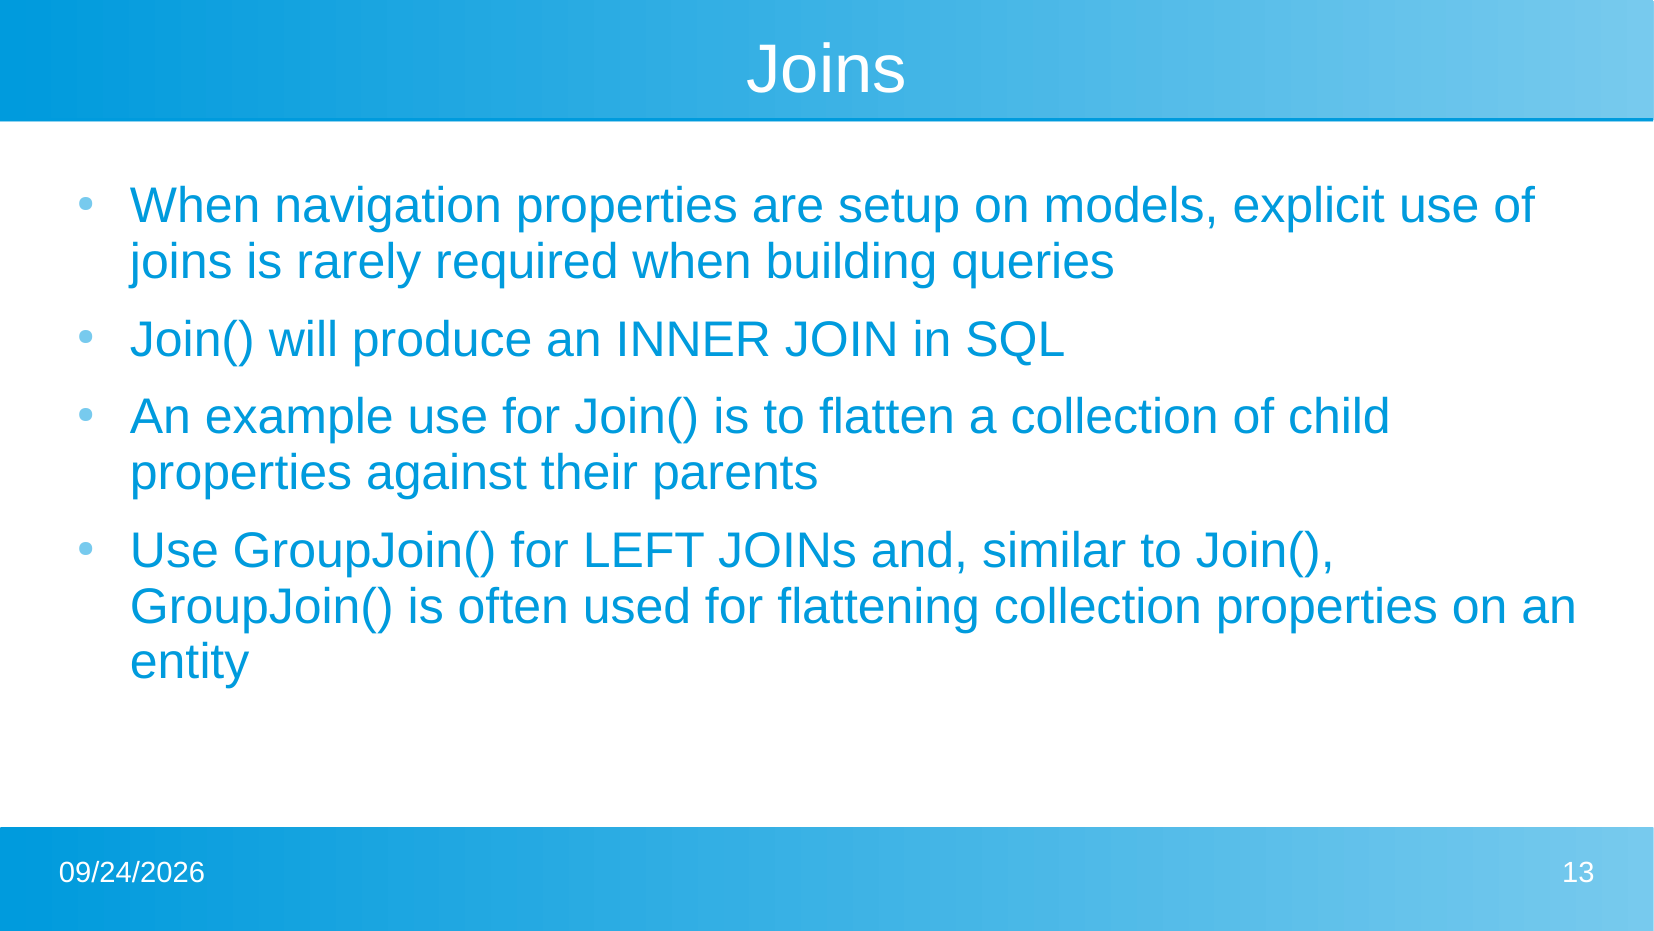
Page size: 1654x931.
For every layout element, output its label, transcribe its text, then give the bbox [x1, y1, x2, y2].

list When navigation properties are setup on models, explicit use of joins is rarely required when building queries Join() will produce an INNER JOIN in SQL An example use for Join() is to flatten a collection of child properties against their parents Use GroupJoin() for LEFT JOINs and, similar to Join(), GroupJoin() is often used for flattening collection properties on an entity [59, 177, 1595, 768]
title Joins [59, 29, 1595, 108]
